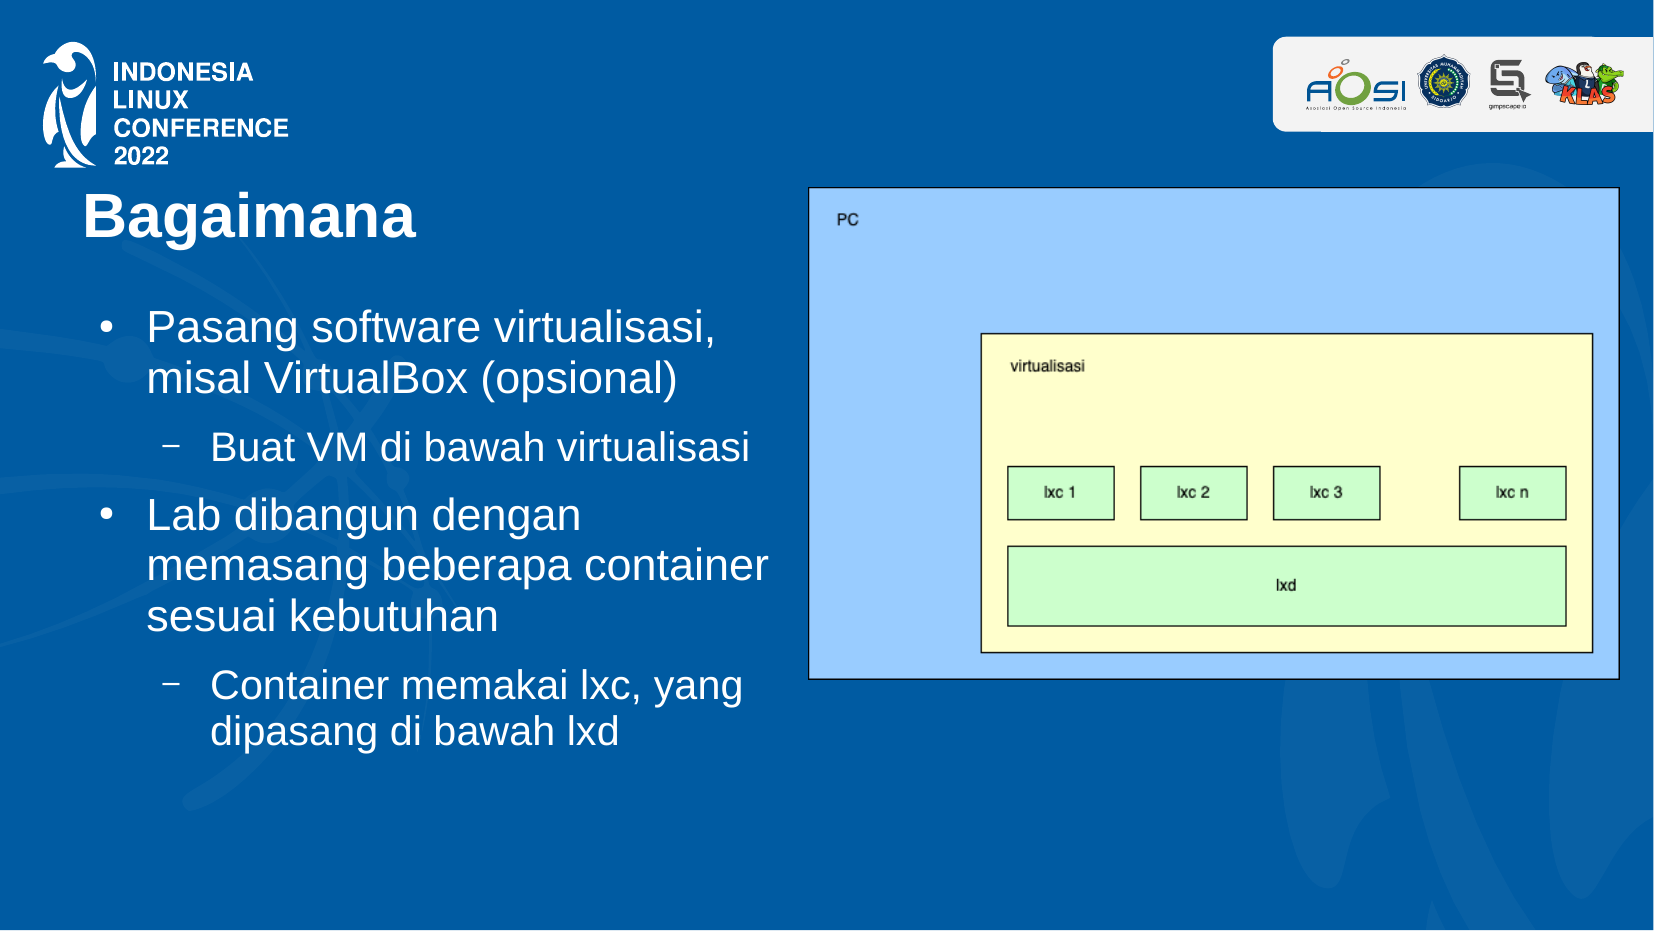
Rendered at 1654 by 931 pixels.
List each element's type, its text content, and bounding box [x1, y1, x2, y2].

title Bagaimana [82, 150, 1571, 281]
list Pasang software virtualisasi, misal VirtualBox (opsional) Buat VM di bawah virtualisasi Lab dibangun dengan memasang beberapa container sesuai kebutuhan Container memakai lxc, yang dipasang di bawah lxd [82, 302, 809, 758]
picture [808, 187, 1620, 680]
picture [1417, 54, 1471, 108]
picture [1545, 62, 1624, 105]
